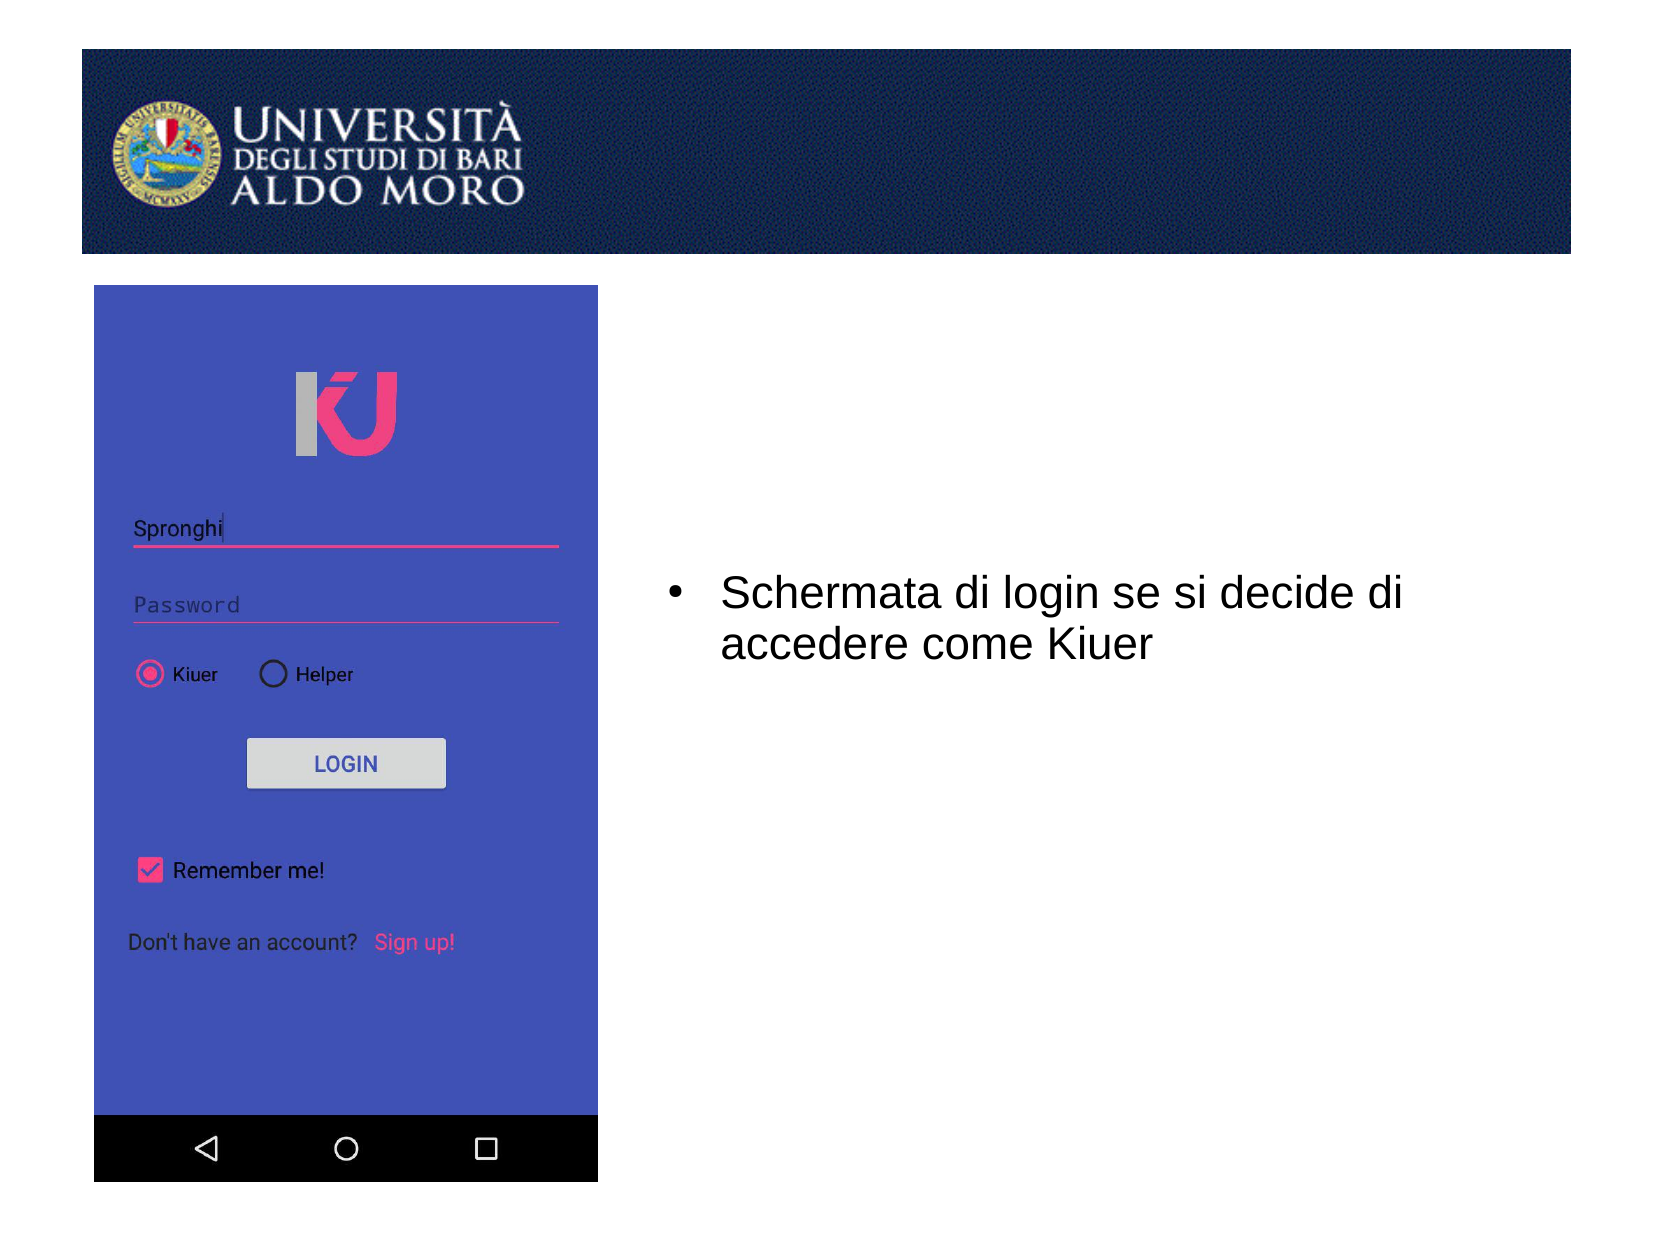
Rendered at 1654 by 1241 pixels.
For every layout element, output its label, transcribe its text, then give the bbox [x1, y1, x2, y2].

picture [82, 49, 1571, 254]
list Schermata di login se si decide di accedere come Kiuer [649, 566, 1524, 885]
picture [94, 285, 598, 1182]
